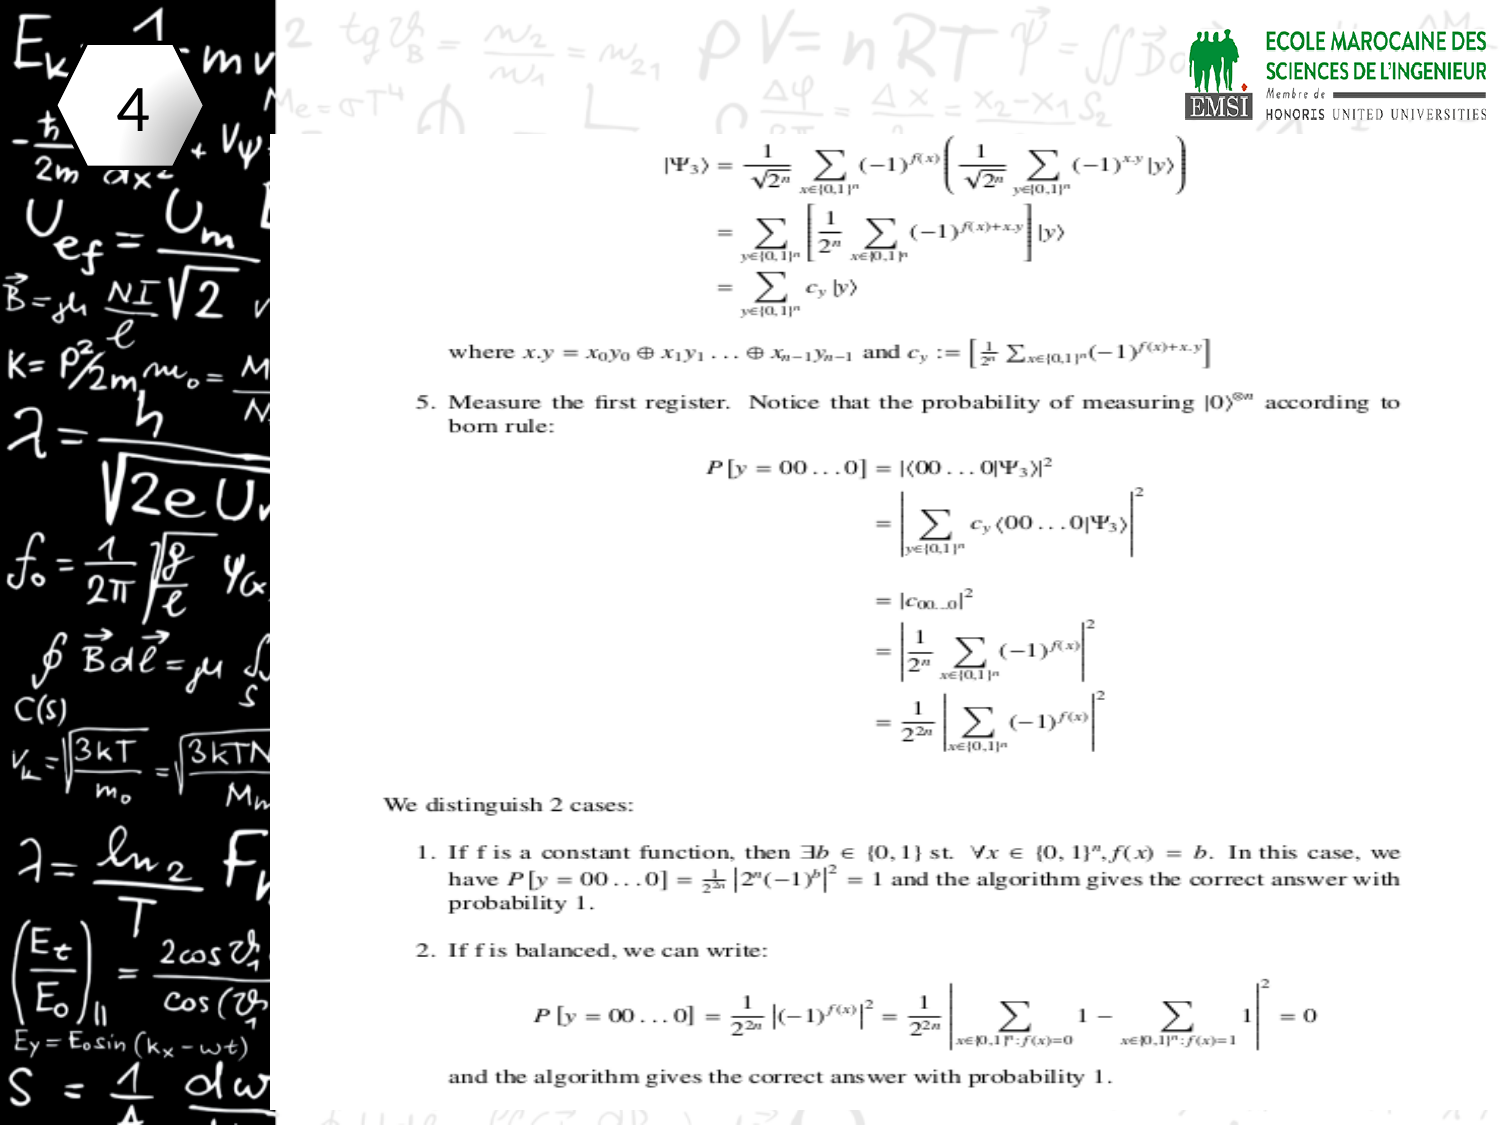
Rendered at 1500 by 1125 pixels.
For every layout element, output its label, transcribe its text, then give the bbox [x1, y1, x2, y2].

text_box 4 [101, 57, 159, 233]
text_box [55, 42, 206, 168]
picture [0, 0, 1500, 1125]
